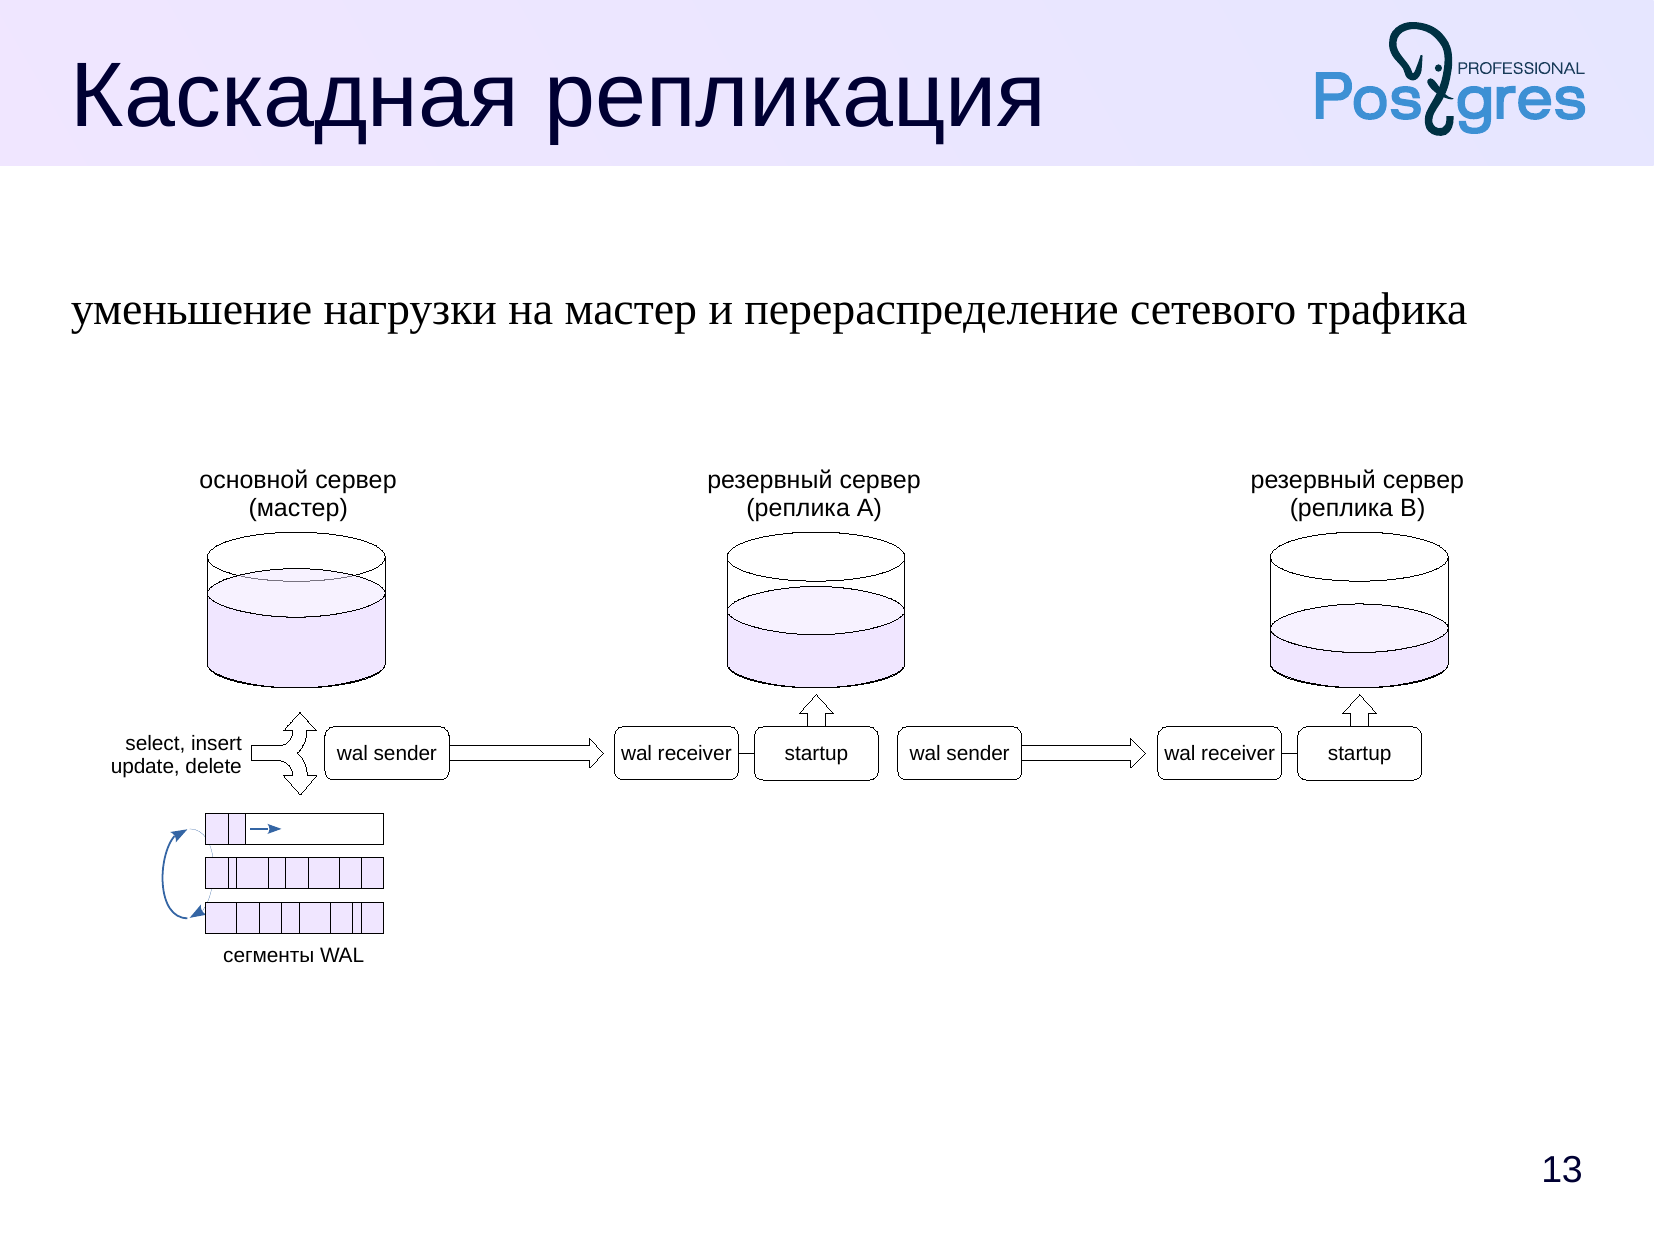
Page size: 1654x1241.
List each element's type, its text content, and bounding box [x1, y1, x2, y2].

list уменьшение нагрузки на мастер и перераспределение сетевого трафика [70, 283, 1583, 1141]
title Каскадная репликация [70, 43, 1241, 147]
